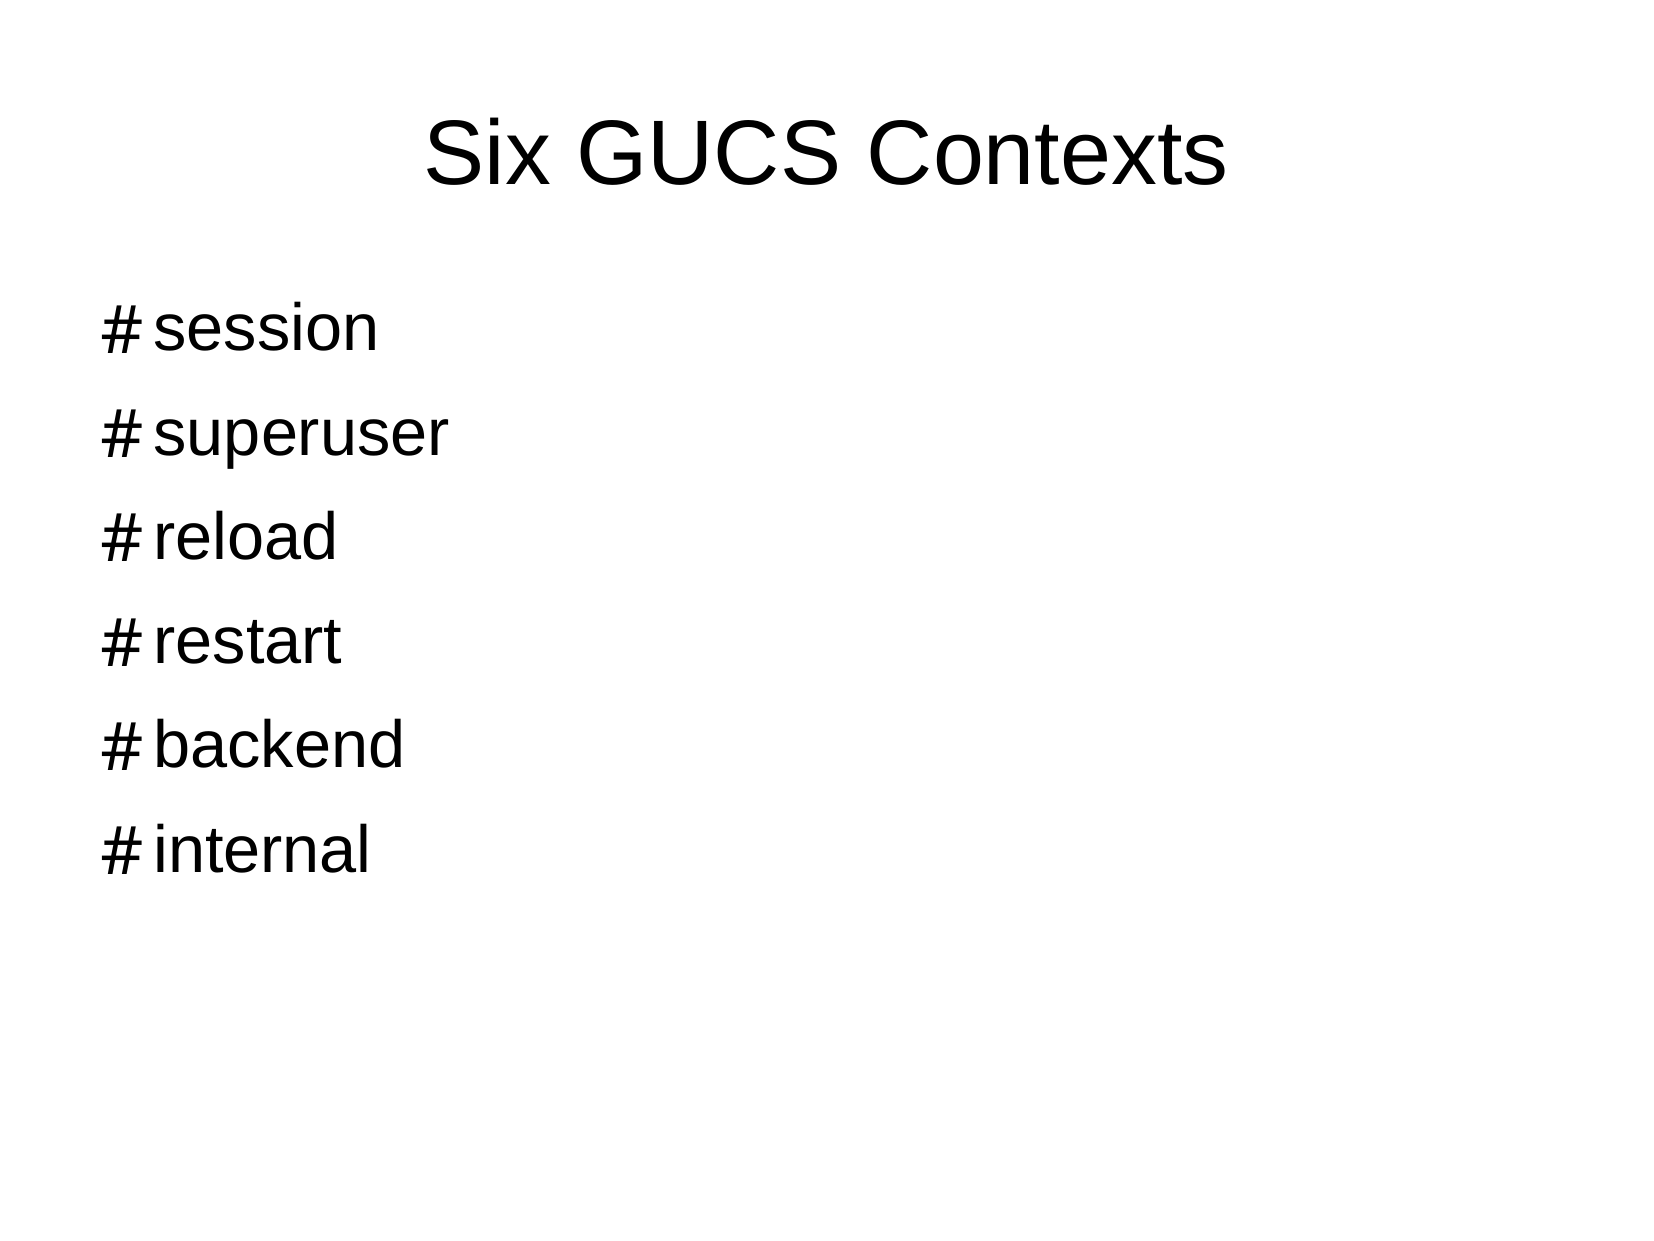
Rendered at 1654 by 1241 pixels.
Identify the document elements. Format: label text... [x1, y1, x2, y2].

list session superuser reload restart backend internal [82, 290, 1571, 1109]
title Six GUCS Contexts [82, 49, 1571, 257]
